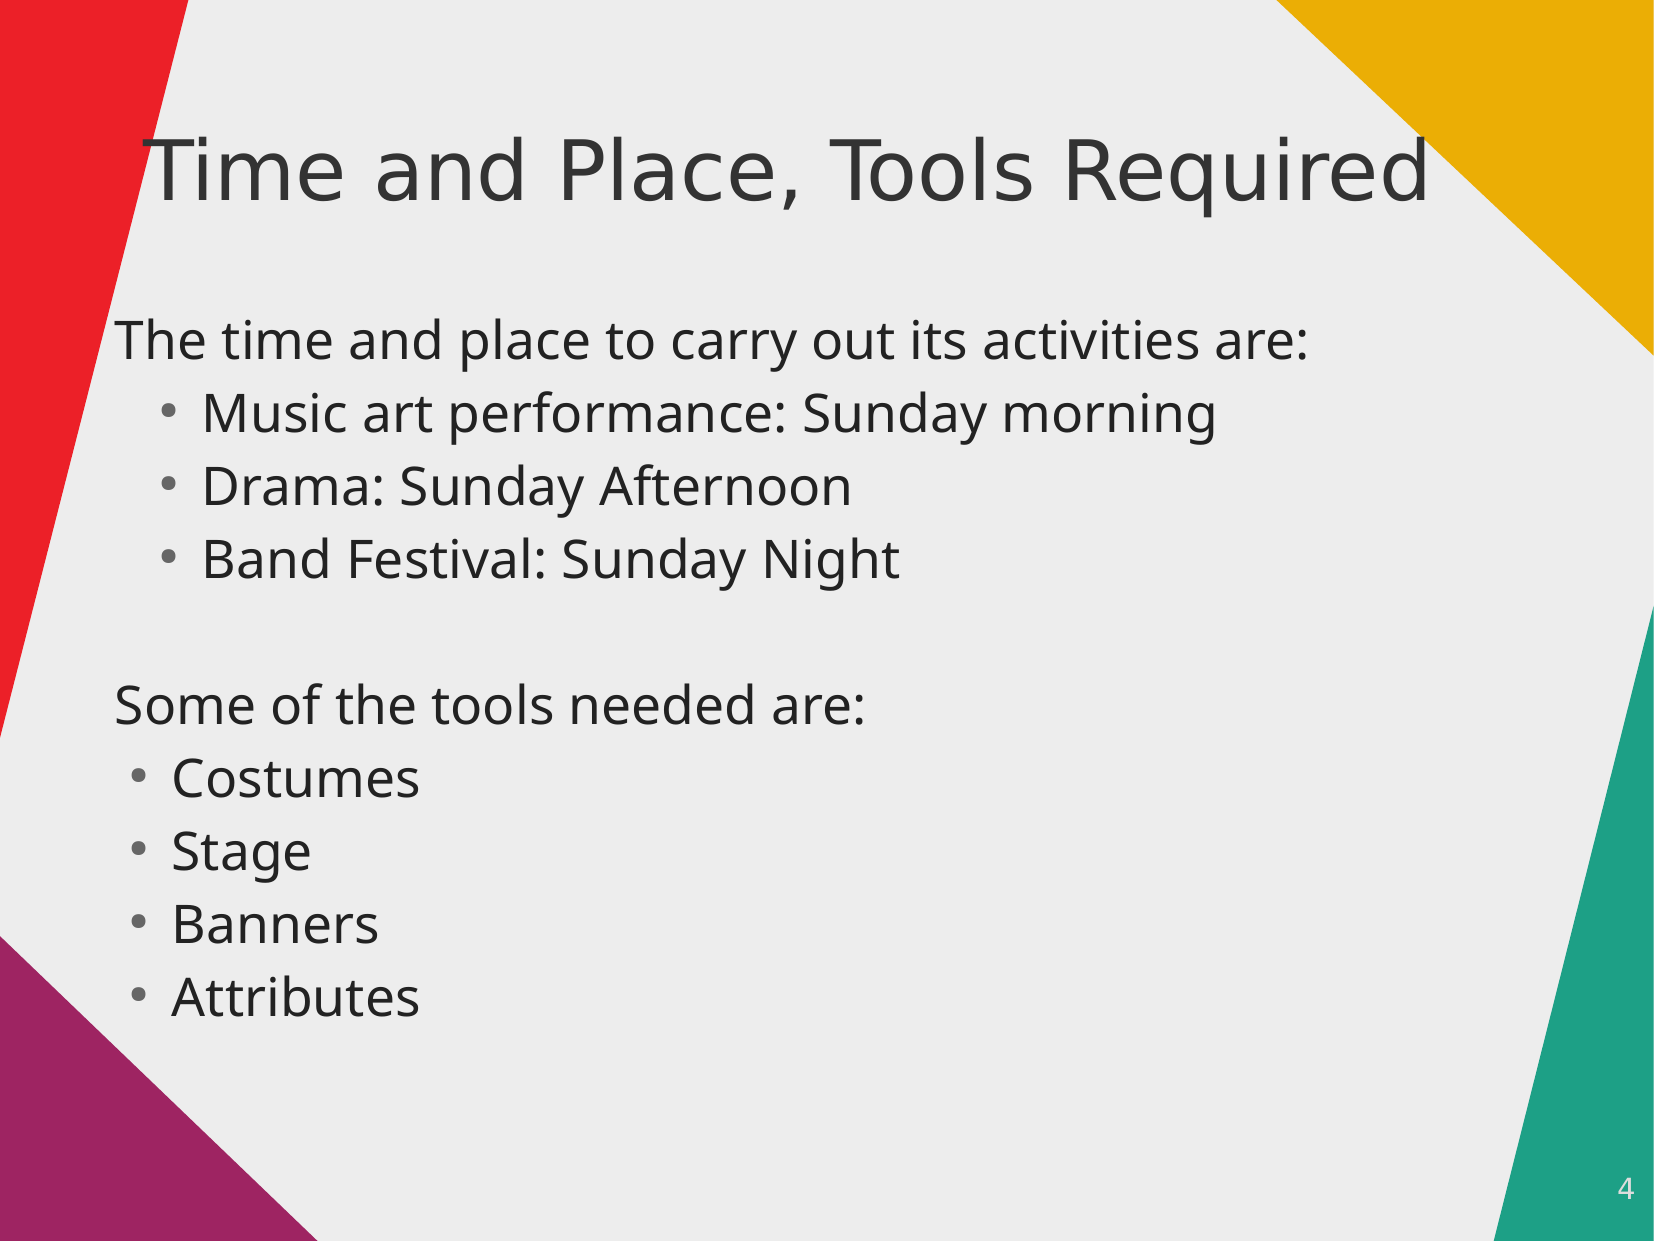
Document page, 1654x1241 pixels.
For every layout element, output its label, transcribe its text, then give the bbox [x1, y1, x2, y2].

title Time and Place, Tools Required [76, 73, 1501, 271]
list The time and place to carry out its activities are: Music art performance: Sunday morning Drama: Sunday Afternoon Band Festival: Sunday Night Some of the tools needed are: Costumes Stage Banners Attributes [114, 302, 1539, 1033]
